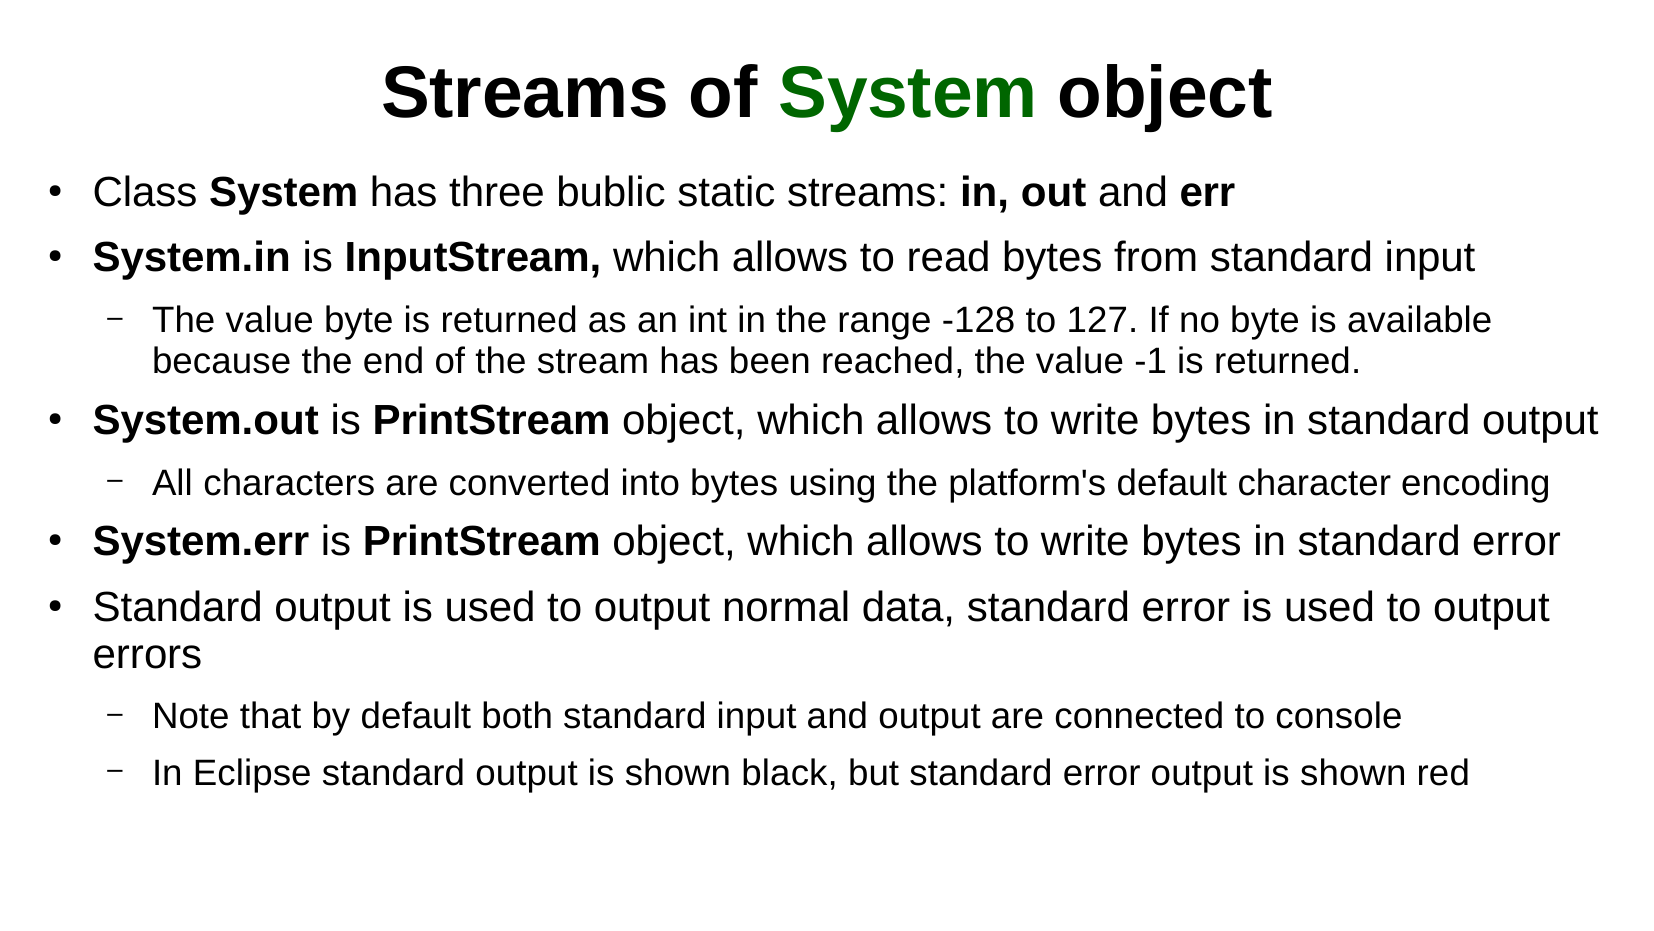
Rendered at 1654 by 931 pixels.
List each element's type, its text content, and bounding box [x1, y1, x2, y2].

list Class System has three bublic static streams: in, out and err System.in is InputStream, which allows to read bytes from standard input The value byte is returned as an int in the range -128 to 127. If no byte is available because the end of the stream has been reached, the value -1 is returned. System.out is PrintStream object, which allows to write bytes in standard output All characters are converted into bytes using the platform's default character encoding System.err is PrintStream object, which allows to write bytes in standard error Standard output is used to output normal data, standard error is used to output errors Note that by default both standard input and output are connected to console In Eclipse standard output is shown black, but standard error output is shown red [33, 168, 1607, 886]
title Streams of System object [82, 37, 1571, 147]
